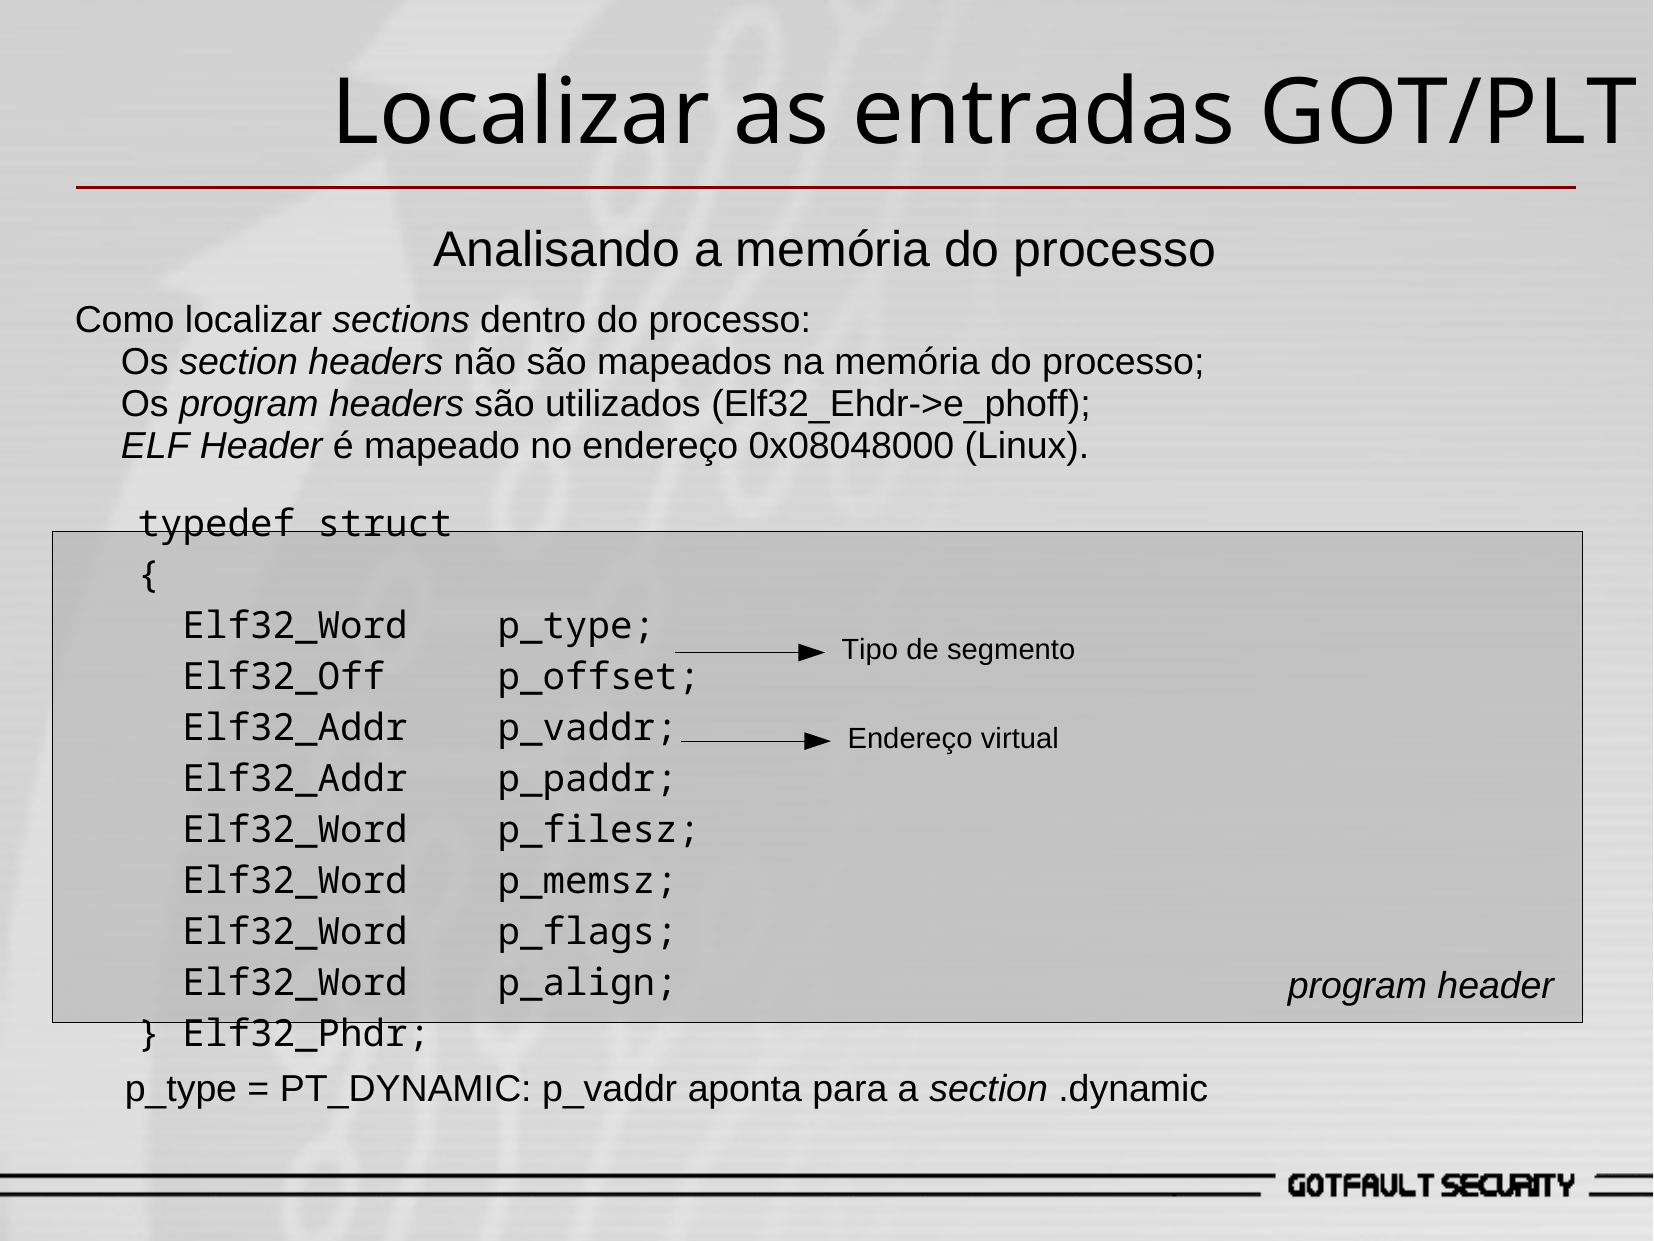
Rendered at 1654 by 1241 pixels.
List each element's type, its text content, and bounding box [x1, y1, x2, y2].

text_box typedef struct { Elf32_Word p_type; Elf32_Off p_offset; Elf32_Addr p_vaddr; Elf32_Addr p_paddr; Elf32_Word p_filesz; Elf32_Word p_memsz; Elf32_Word p_flags; Elf32_Word p_align; } Elf32_Phdr; [52, 531, 1583, 1023]
text_box program header [1277, 961, 1578, 1016]
text_box Tipo de segmento [831, 630, 1111, 673]
text_box Endereço virtual [837, 718, 1141, 761]
text_box Analisando a memória do processo [52, 213, 1598, 291]
text_box Localizar as entradas GOT/PLT [15, 37, 1653, 196]
text_box p_type = PT_DYNAMIC: p_vaddr aponta para a section .dynamic [68, 1064, 1629, 1118]
text_box Como localizar sections dentro do processo: Os section headers não são mapeados na memória do processo; Os program headers são utilizados (Elf32_Ehdr->e_phoff); ELF Header é mapeado no endereço 0x08048000 (Linux). [60, 291, 1591, 497]
picture [0, 0, 1654, 1241]
